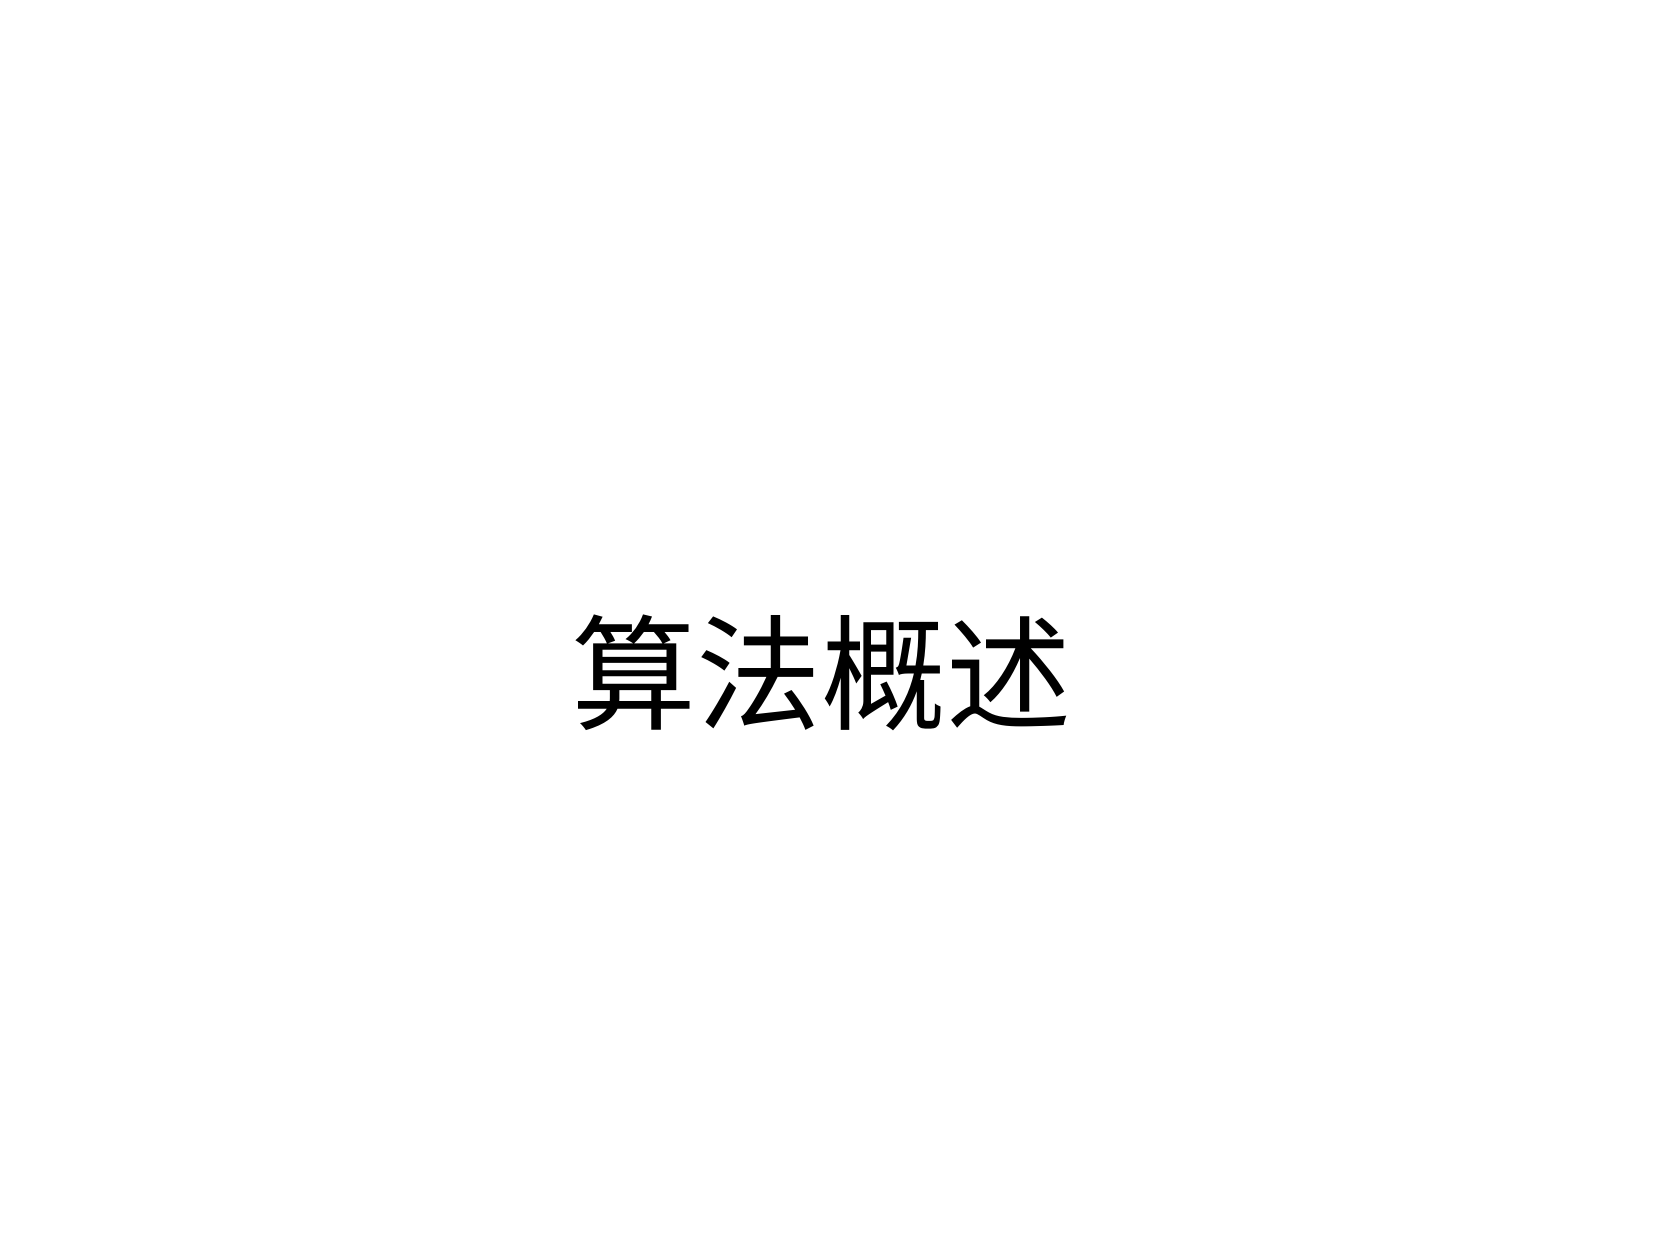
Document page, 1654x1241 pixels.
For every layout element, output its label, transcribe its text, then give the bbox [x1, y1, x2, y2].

list 算法概述 [82, 472, 1571, 761]
